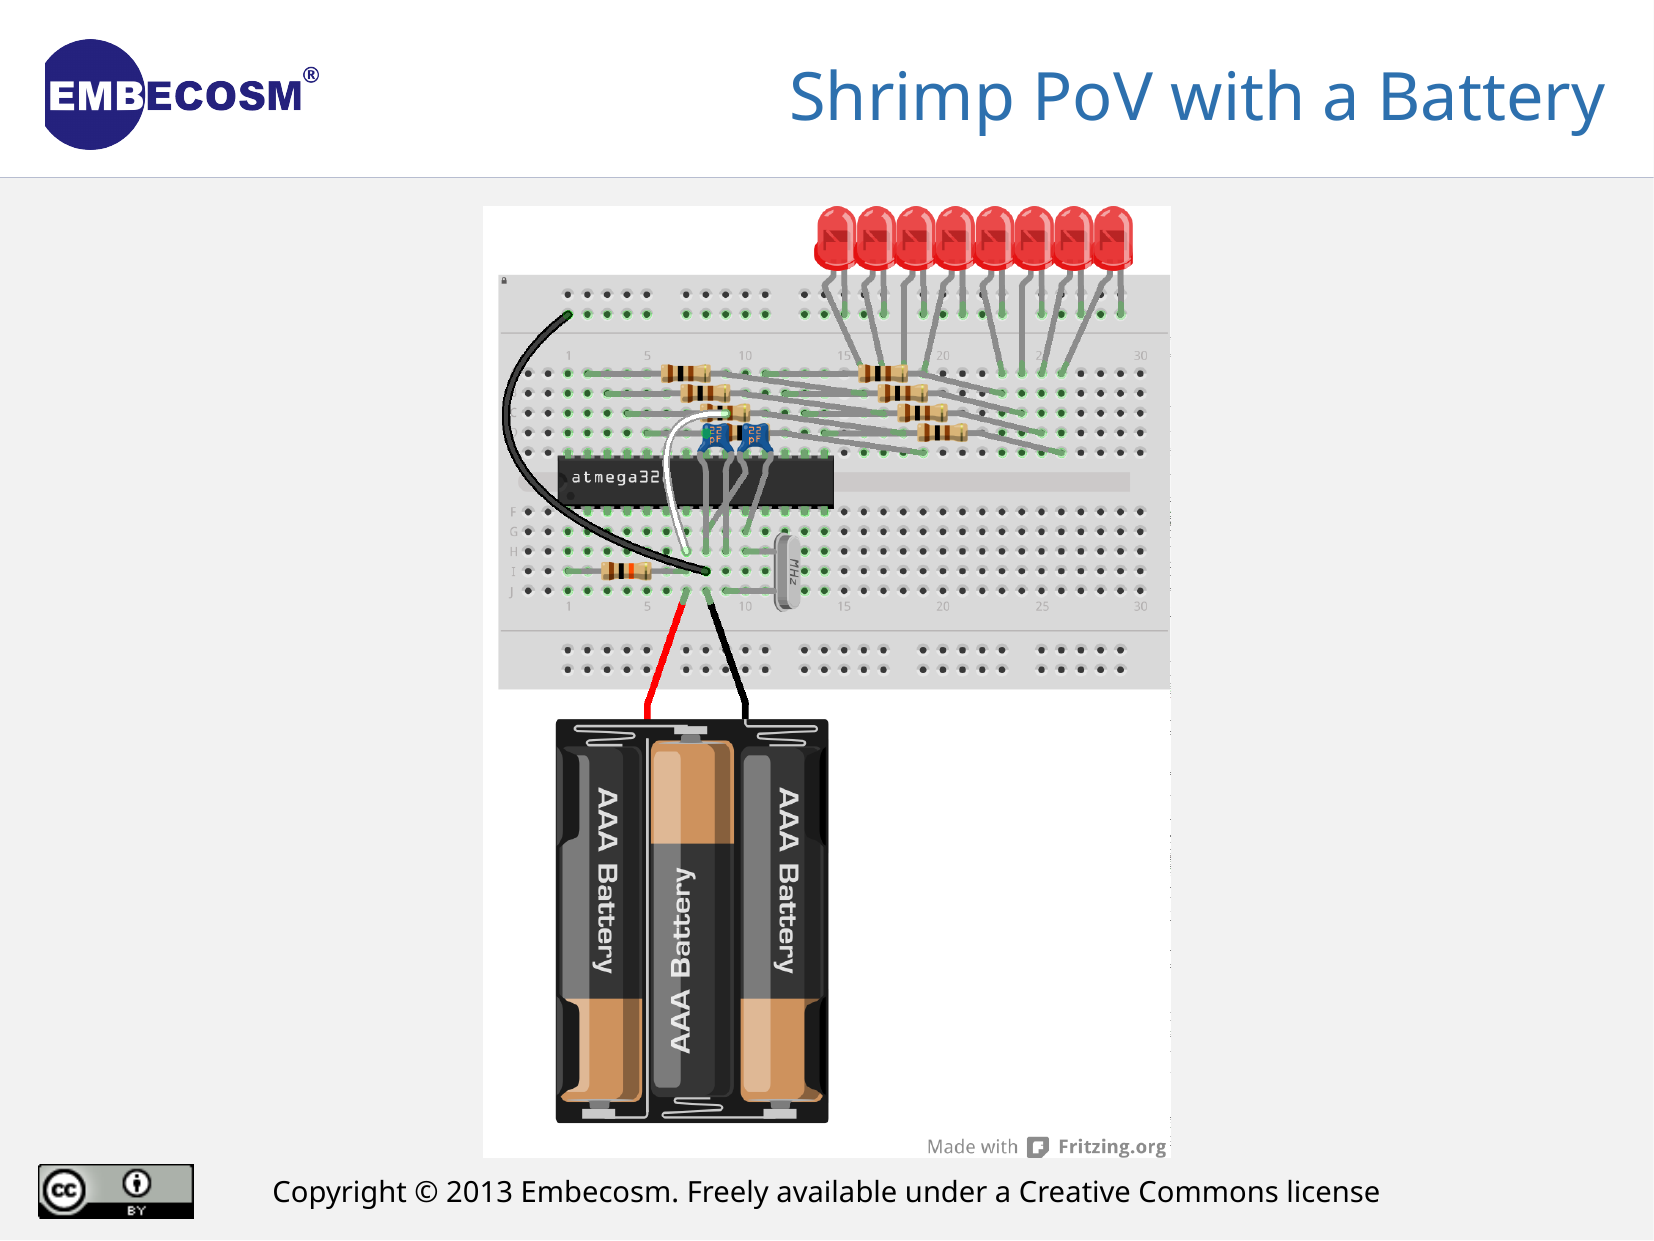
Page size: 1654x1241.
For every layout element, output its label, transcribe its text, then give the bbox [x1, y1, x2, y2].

picture [483, 206, 1171, 1158]
picture [45, 39, 319, 150]
title Shrimp PoV with a Battery [330, 23, 1607, 166]
picture [38, 1164, 194, 1219]
